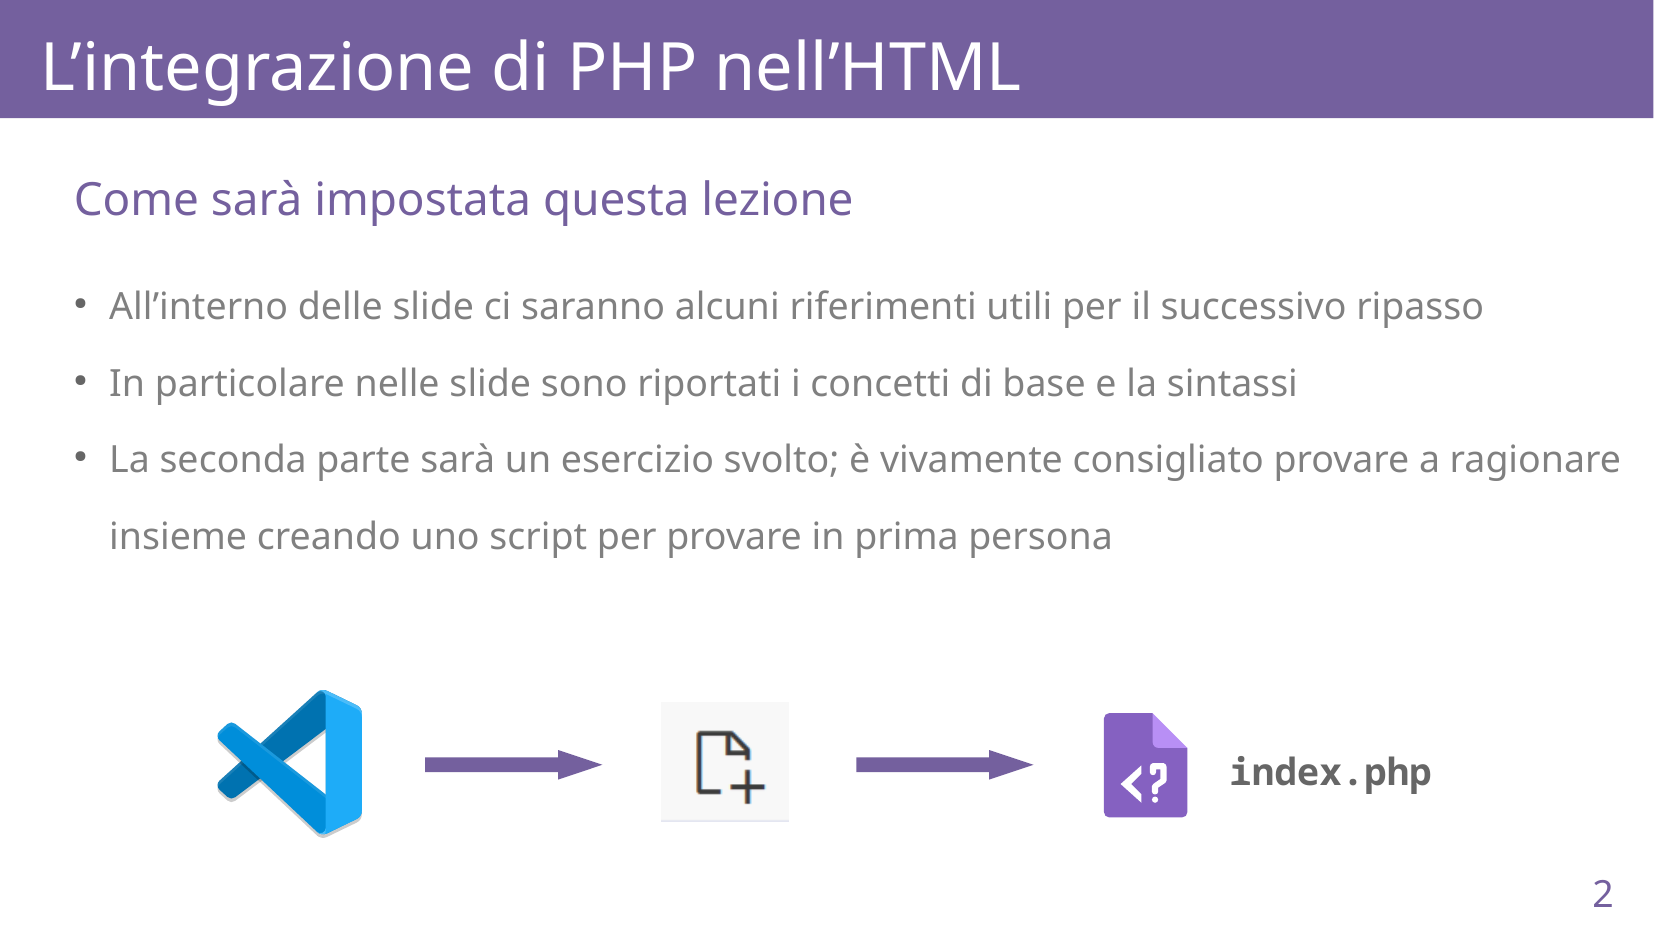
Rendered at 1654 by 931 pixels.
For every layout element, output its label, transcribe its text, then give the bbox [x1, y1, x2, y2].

picture [661, 702, 789, 822]
text_box All’interno delle slide ci saranno alcuni riferimenti utili per il successivo ripasso In particolare nelle slide sono riportati i concetti di base e la sintassi La seconda parte sarà un esercizio svolto; è vivamente consigliato provare a ragionare insieme creando uno script per provare in prima persona [59, 246, 1599, 599]
text_box L’integrazione di PHP nell’HTML [25, 11, 942, 107]
text_box [0, 0, 1654, 119]
text_box <numero> [1510, 860, 1654, 931]
text_box [856, 750, 1034, 780]
text_box index.php [1214, 738, 1447, 799]
text_box [425, 750, 603, 780]
picture [206, 679, 373, 846]
text_box Come sarà impostata questa lezione [59, 158, 1107, 229]
picture [1086, 702, 1205, 821]
